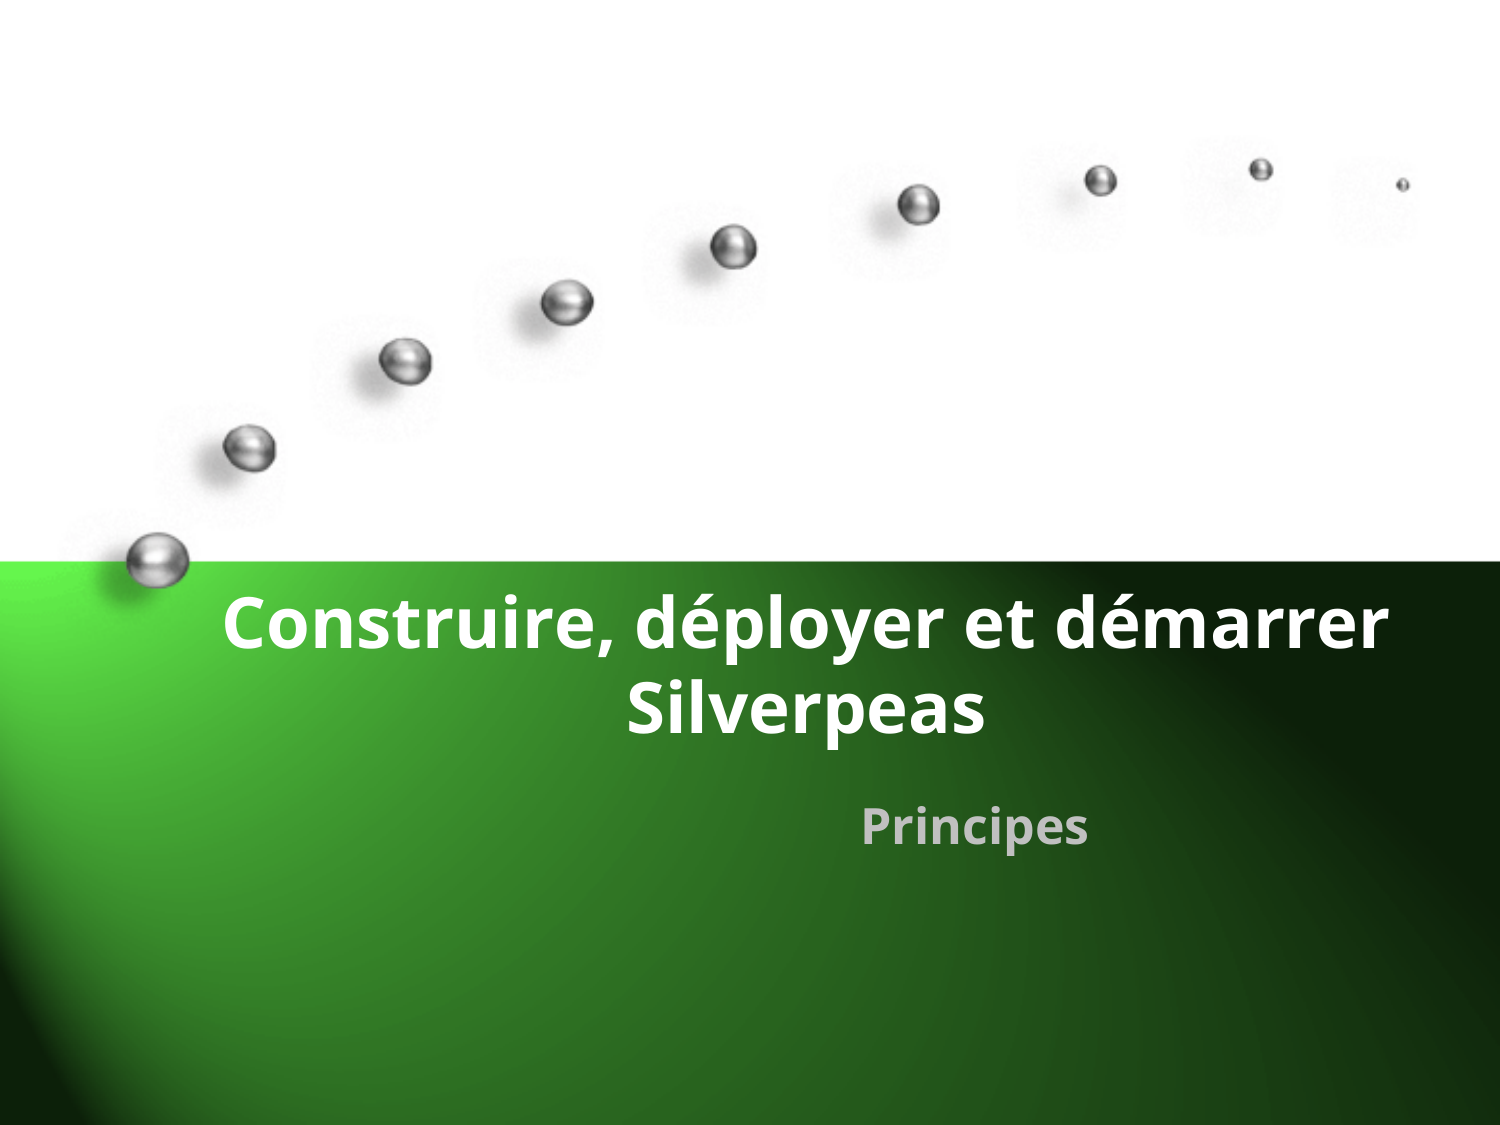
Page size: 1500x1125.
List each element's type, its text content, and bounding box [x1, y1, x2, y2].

text_box Construire, déployer et démarrer Silverpeas [124, 569, 1489, 757]
picture [0, 0, 1500, 1125]
text_box Principes [450, 786, 1500, 862]
